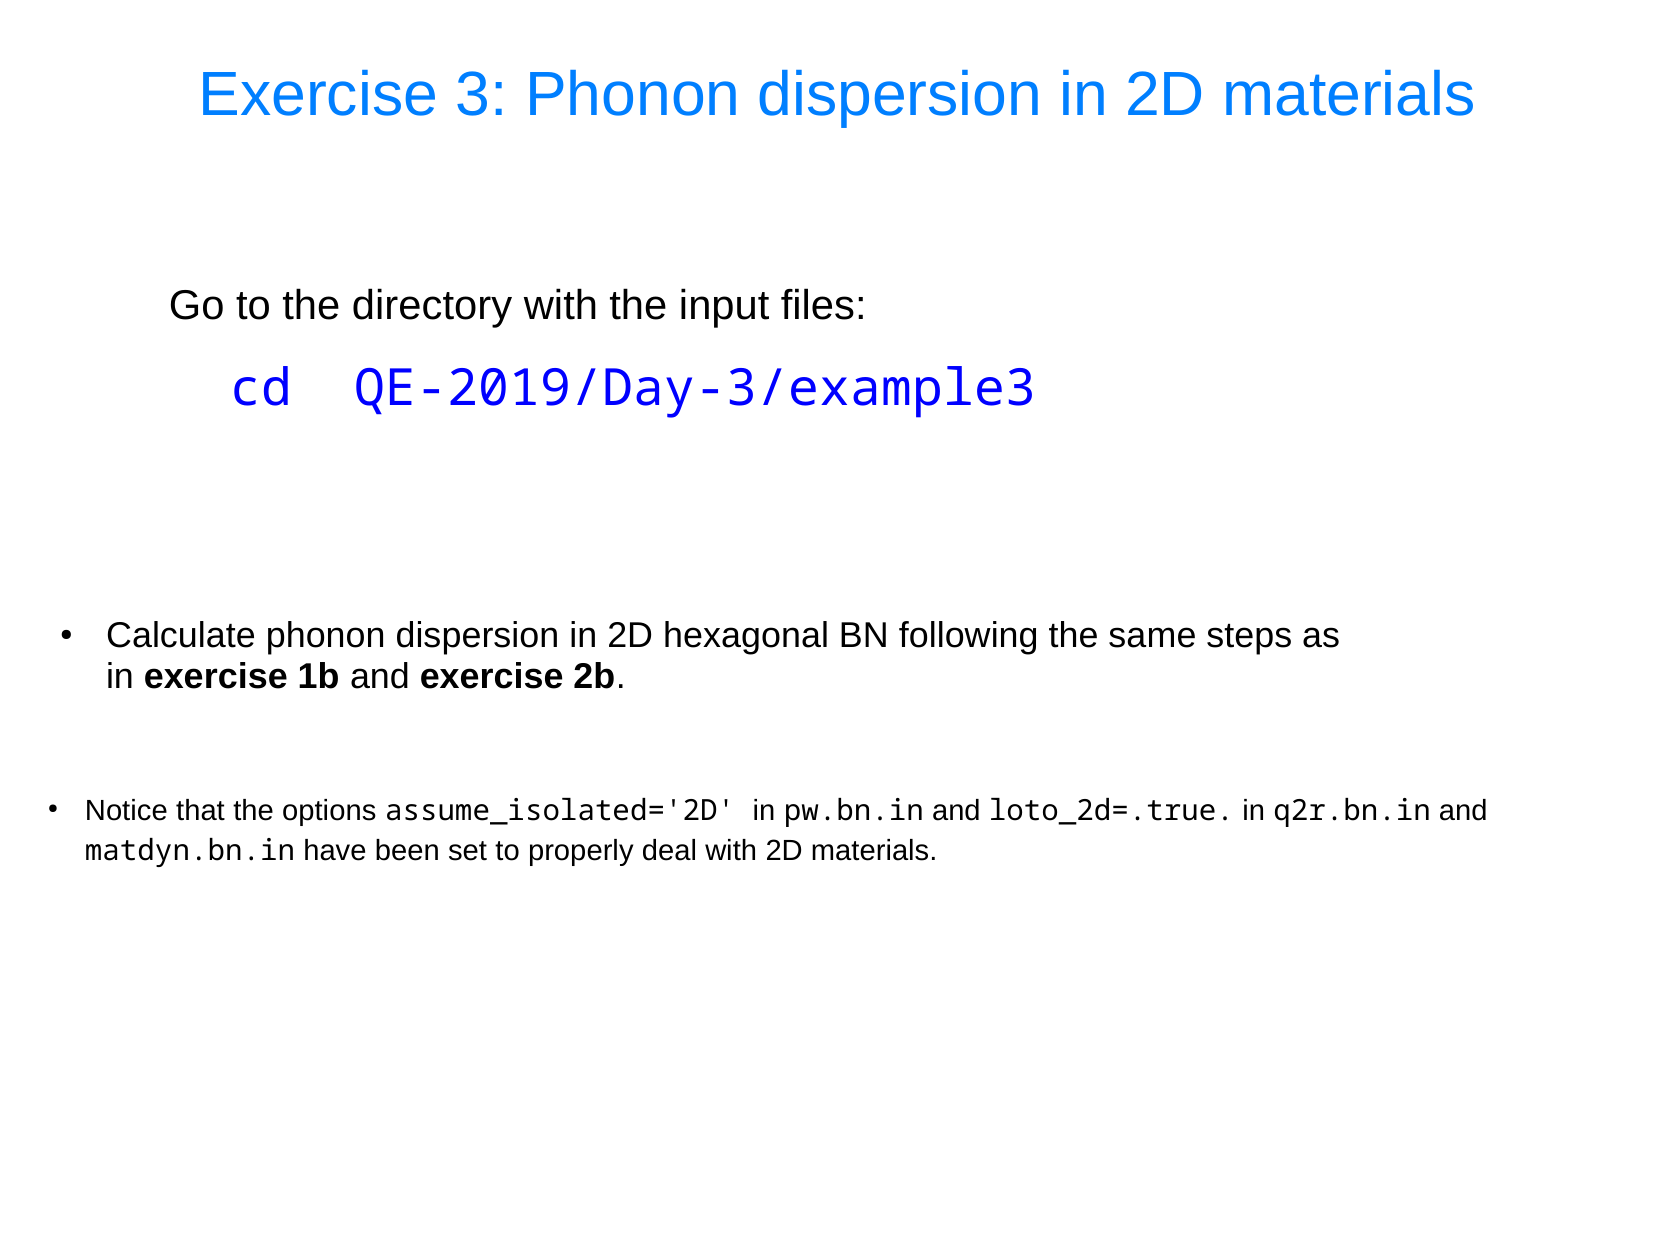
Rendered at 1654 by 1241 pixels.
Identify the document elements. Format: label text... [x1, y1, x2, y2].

title Exercise 3: Phonon dispersion in 2D materials [82, 0, 1571, 198]
list Go to the directory with the input files: cd QE-2019/Day-3/example3 [114, 281, 1603, 422]
list Calculate phonon dispersion in 2D hexagonal BN following the same steps as in exercise 1b and exercise 2b. [45, 615, 1630, 697]
list Notice that the options assume_isolated='2D' in pw.bn.in and loto_2d=.true. in q2r.bn.in and matdyn.bn.in have been set to properly deal with 2D materials. [35, 789, 1621, 871]
